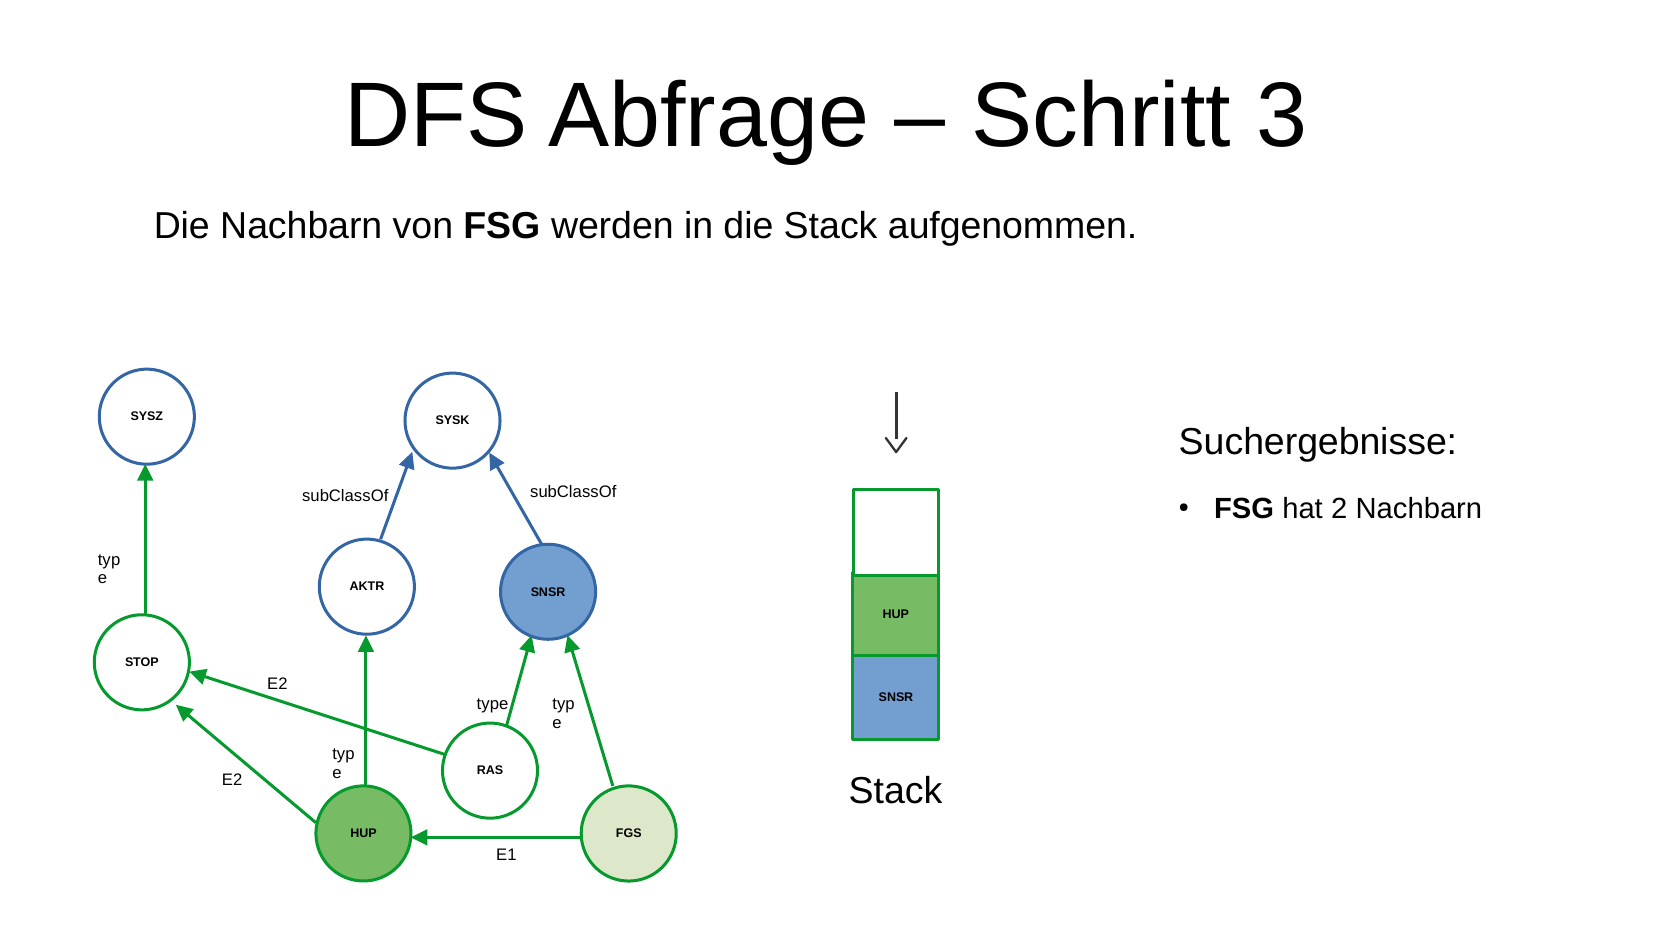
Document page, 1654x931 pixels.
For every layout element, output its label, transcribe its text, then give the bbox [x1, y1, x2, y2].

text_box Suchergebnisse: [1164, 413, 1536, 476]
text_box AKTR [319, 539, 415, 635]
list Die Nachbarn von FSG werden in die Stack aufgenommen. [82, 204, 1571, 341]
text_box RAS [442, 732, 538, 819]
title DFS Abfrage – Schritt 3 [82, 37, 1571, 193]
text_box subClassOf [287, 478, 425, 541]
text_box type [83, 542, 145, 605]
text_box E2 [207, 762, 260, 825]
text_box type [537, 686, 599, 749]
text_box FSG hat 2 Nachbarn [1164, 484, 1593, 747]
text_box HUP [315, 788, 411, 881]
text_box type [461, 686, 524, 749]
text_box type [317, 737, 379, 800]
text_box SNSR [500, 544, 596, 640]
text_box HUP [852, 572, 939, 655]
text_box E2 [252, 666, 306, 729]
text_box SYSK [405, 373, 501, 469]
text_box SYSZ [99, 369, 195, 465]
text_box FGS [581, 785, 677, 882]
text_box E1 [481, 837, 533, 900]
text_box [853, 489, 939, 576]
text_box SNSR [852, 655, 939, 740]
text_box STOP [94, 614, 190, 710]
text_box Stack [834, 761, 979, 825]
text_box subClassOf [515, 474, 653, 537]
